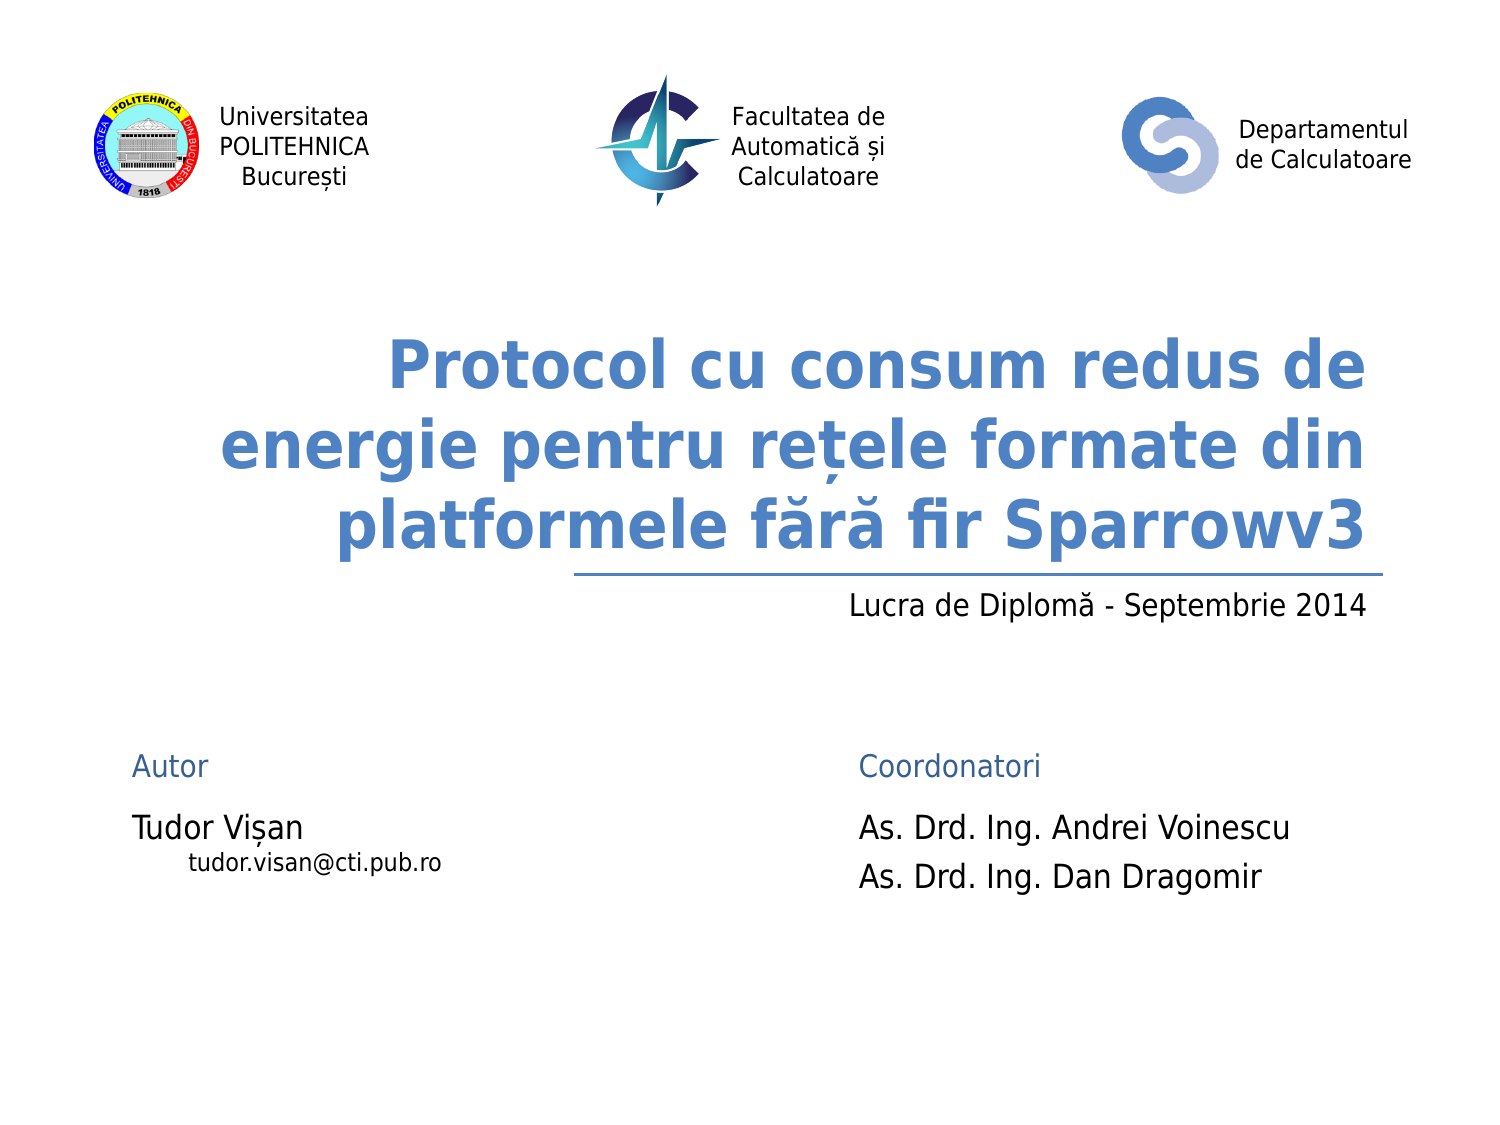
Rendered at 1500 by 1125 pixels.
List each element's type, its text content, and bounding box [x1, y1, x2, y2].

picture [1118, 94, 1224, 197]
title Protocol cu consum redus de energie pentru rețele formate din platformele fără fir Sparrowv3 [107, 314, 1383, 570]
picture [93, 92, 199, 198]
list Tudor Vișan tudor.visan@cti.pub.ro [117, 798, 692, 985]
list Lucra de Diplomă - Septembrie 2014 [620, 574, 1383, 633]
list As. Drd. Ing. Andrei Voinescu As. Drd. Ing. Dan Dragomir [843, 798, 1418, 904]
picture [595, 74, 721, 207]
